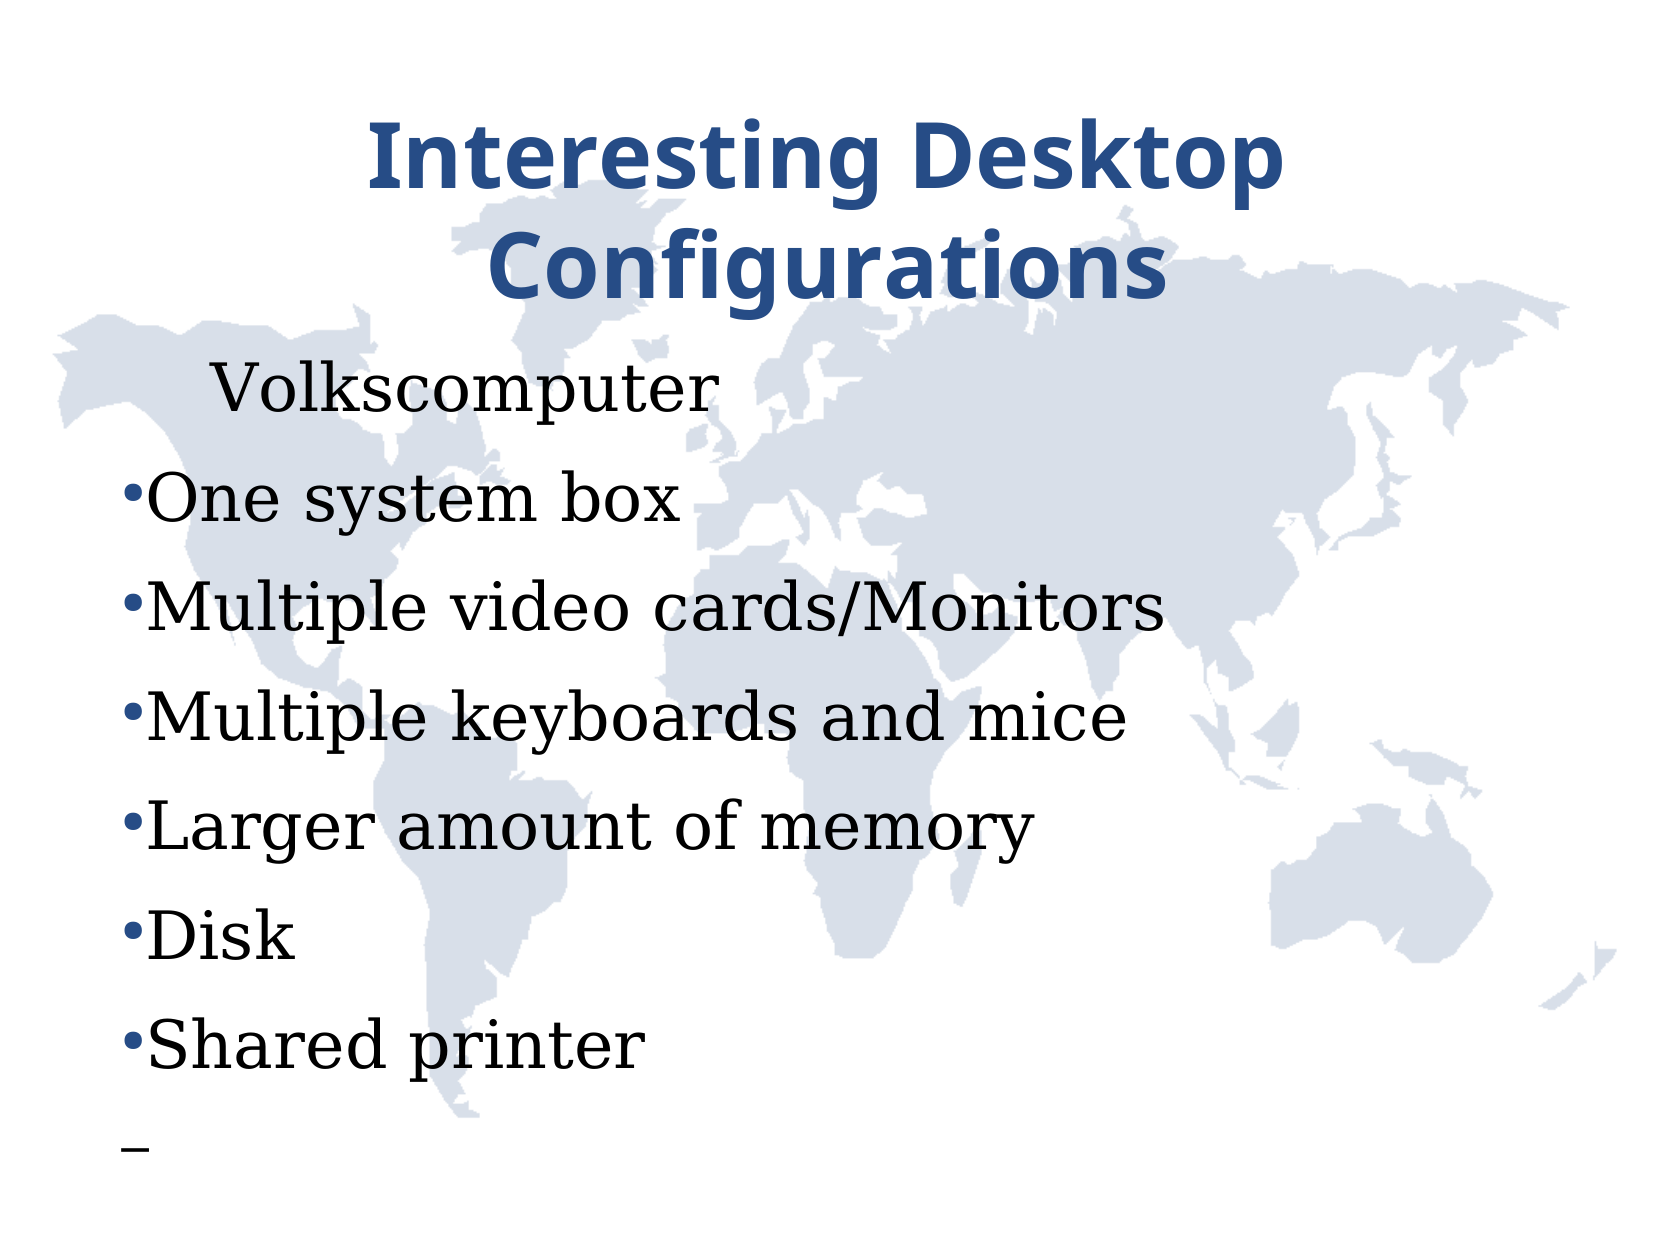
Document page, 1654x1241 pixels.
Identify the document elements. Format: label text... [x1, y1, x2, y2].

list Volkscomputer One system box Multiple video cards/Monitors Multiple keyboards and mice Larger amount of memory Disk Shared printer [121, 344, 1534, 1198]
title Interesting Desktop Configurations [121, 96, 1534, 317]
